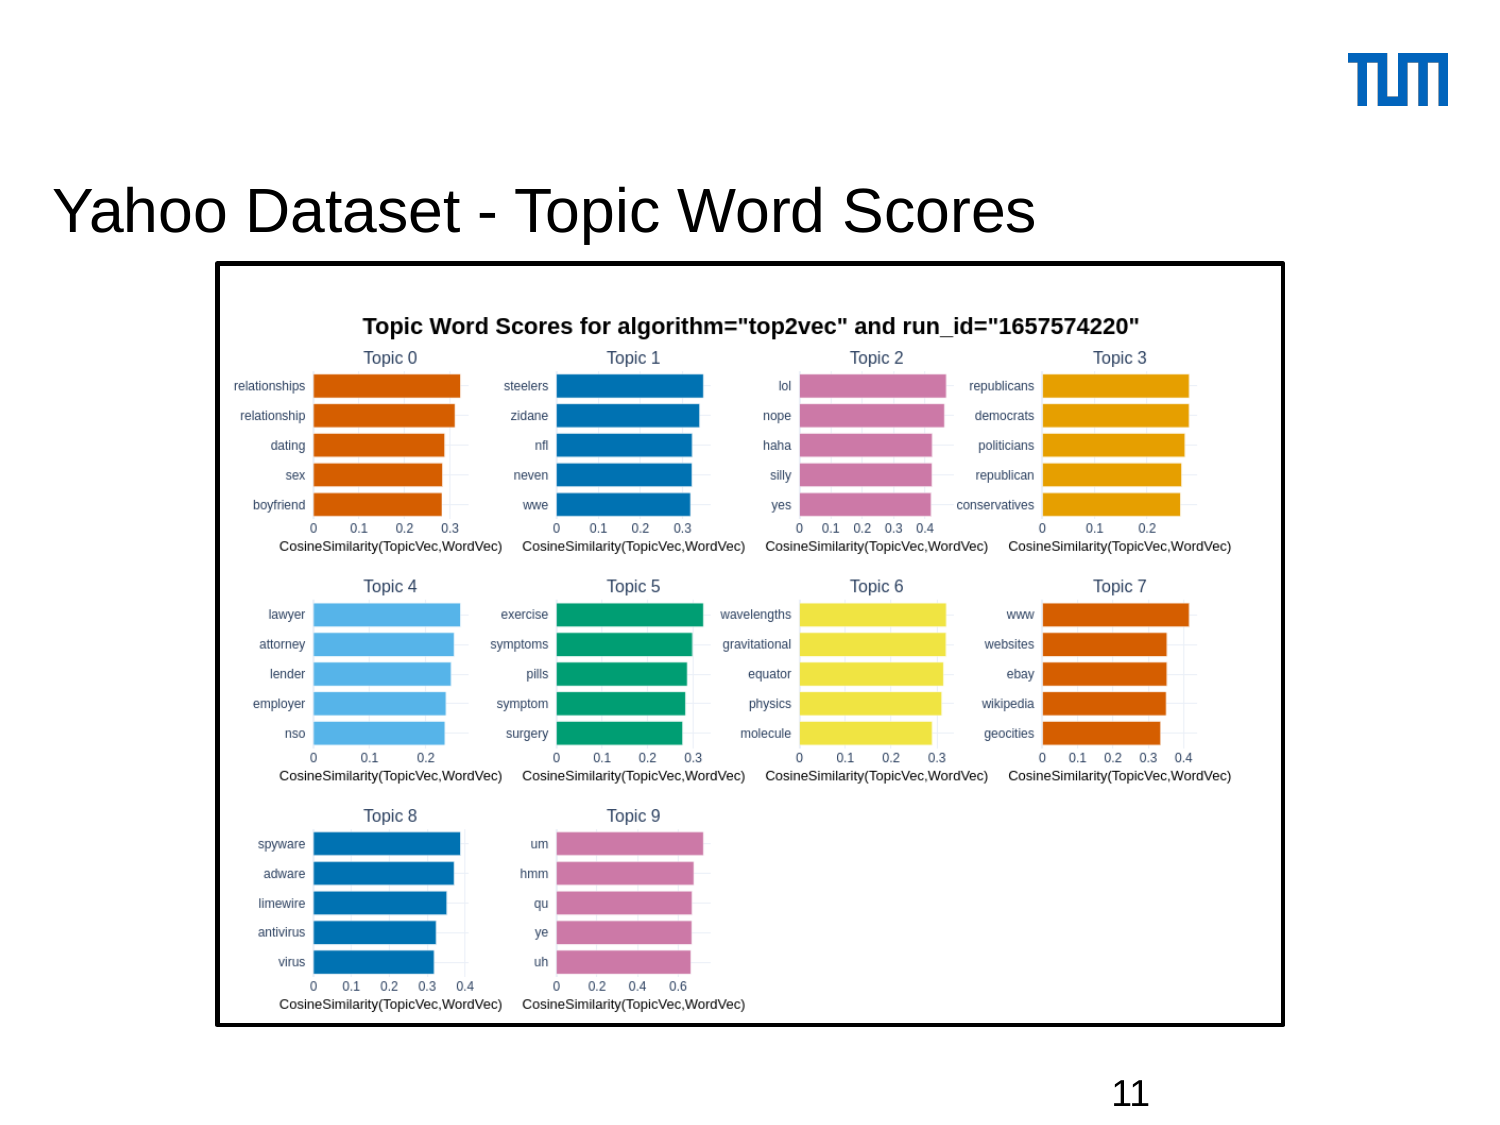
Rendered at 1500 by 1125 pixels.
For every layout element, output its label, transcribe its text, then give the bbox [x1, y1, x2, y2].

picture [219, 265, 1281, 1023]
picture [1348, 53, 1448, 106]
text_box Yahoo Dataset - Topic Word Scores [52, 165, 1449, 233]
text_box <number> [1111, 1061, 1448, 1122]
